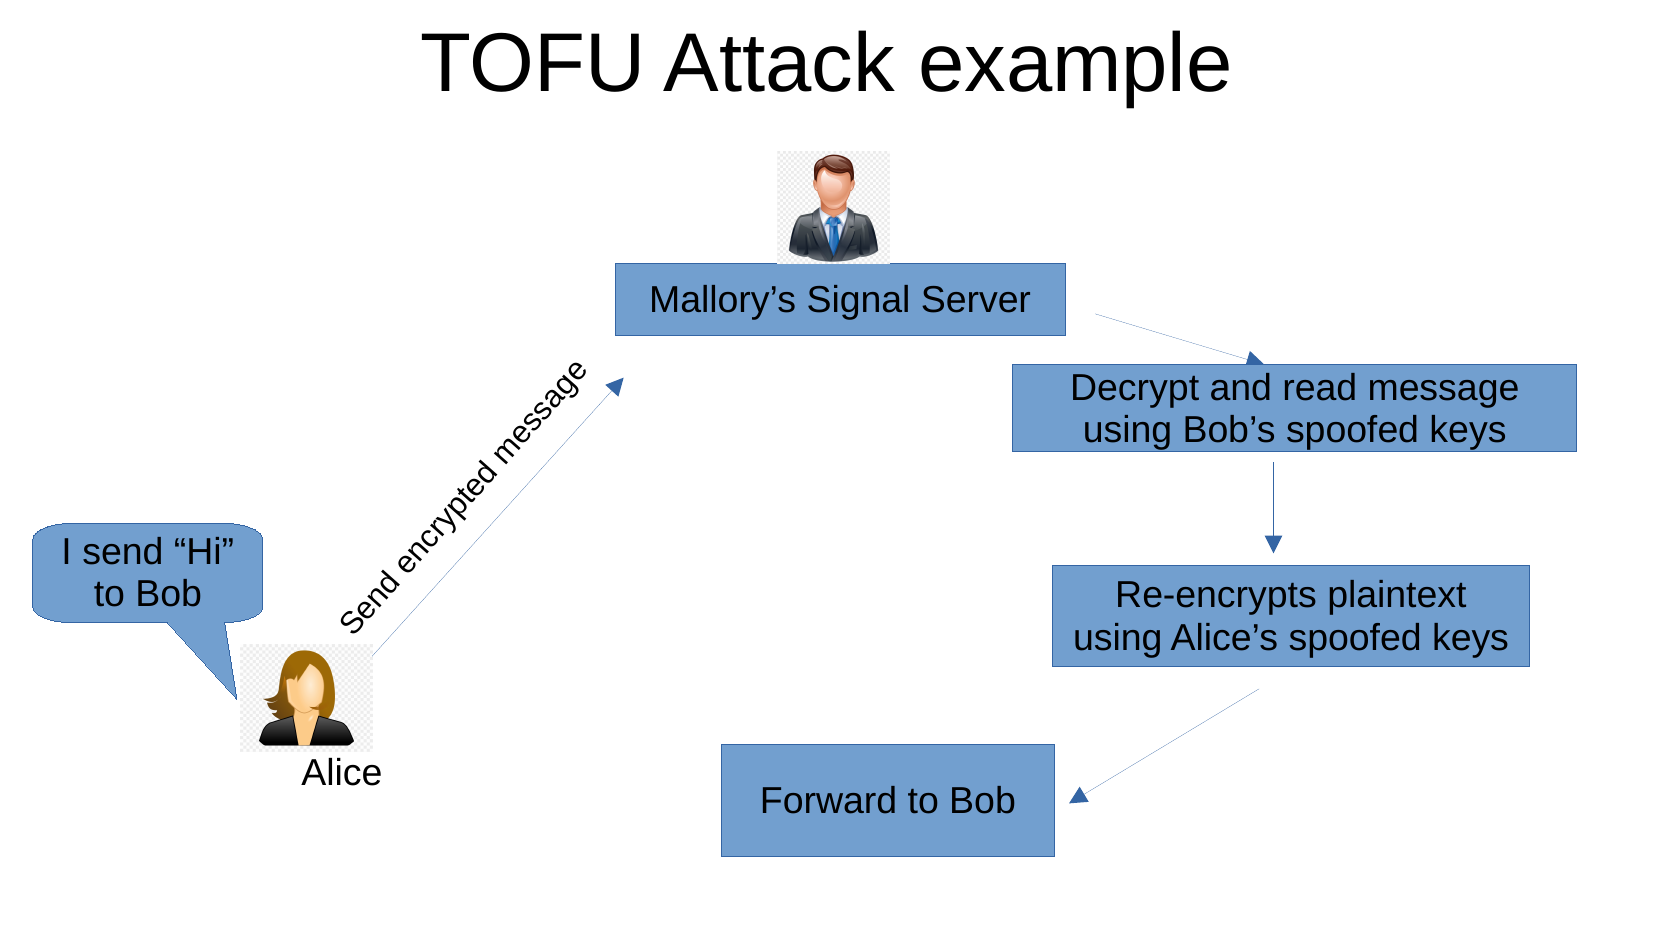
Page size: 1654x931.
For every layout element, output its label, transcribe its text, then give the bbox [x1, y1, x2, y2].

title TOFU Attack example [82, 8, 1571, 117]
picture [777, 151, 890, 264]
text_box Alice [286, 744, 398, 802]
picture [240, 644, 373, 752]
text_box Mallory’s Signal Server [615, 263, 1066, 336]
text_box Send encrypted message [316, 268, 706, 691]
text_box Forward to Bob [721, 744, 1055, 857]
text_box Re-encrypts plaintext using Alice’s spoofed keys [1052, 565, 1530, 667]
text_box Decrypt and read message using Bob’s spoofed keys [1012, 364, 1577, 452]
text_box I send “Hi” to Bob [32, 523, 263, 700]
